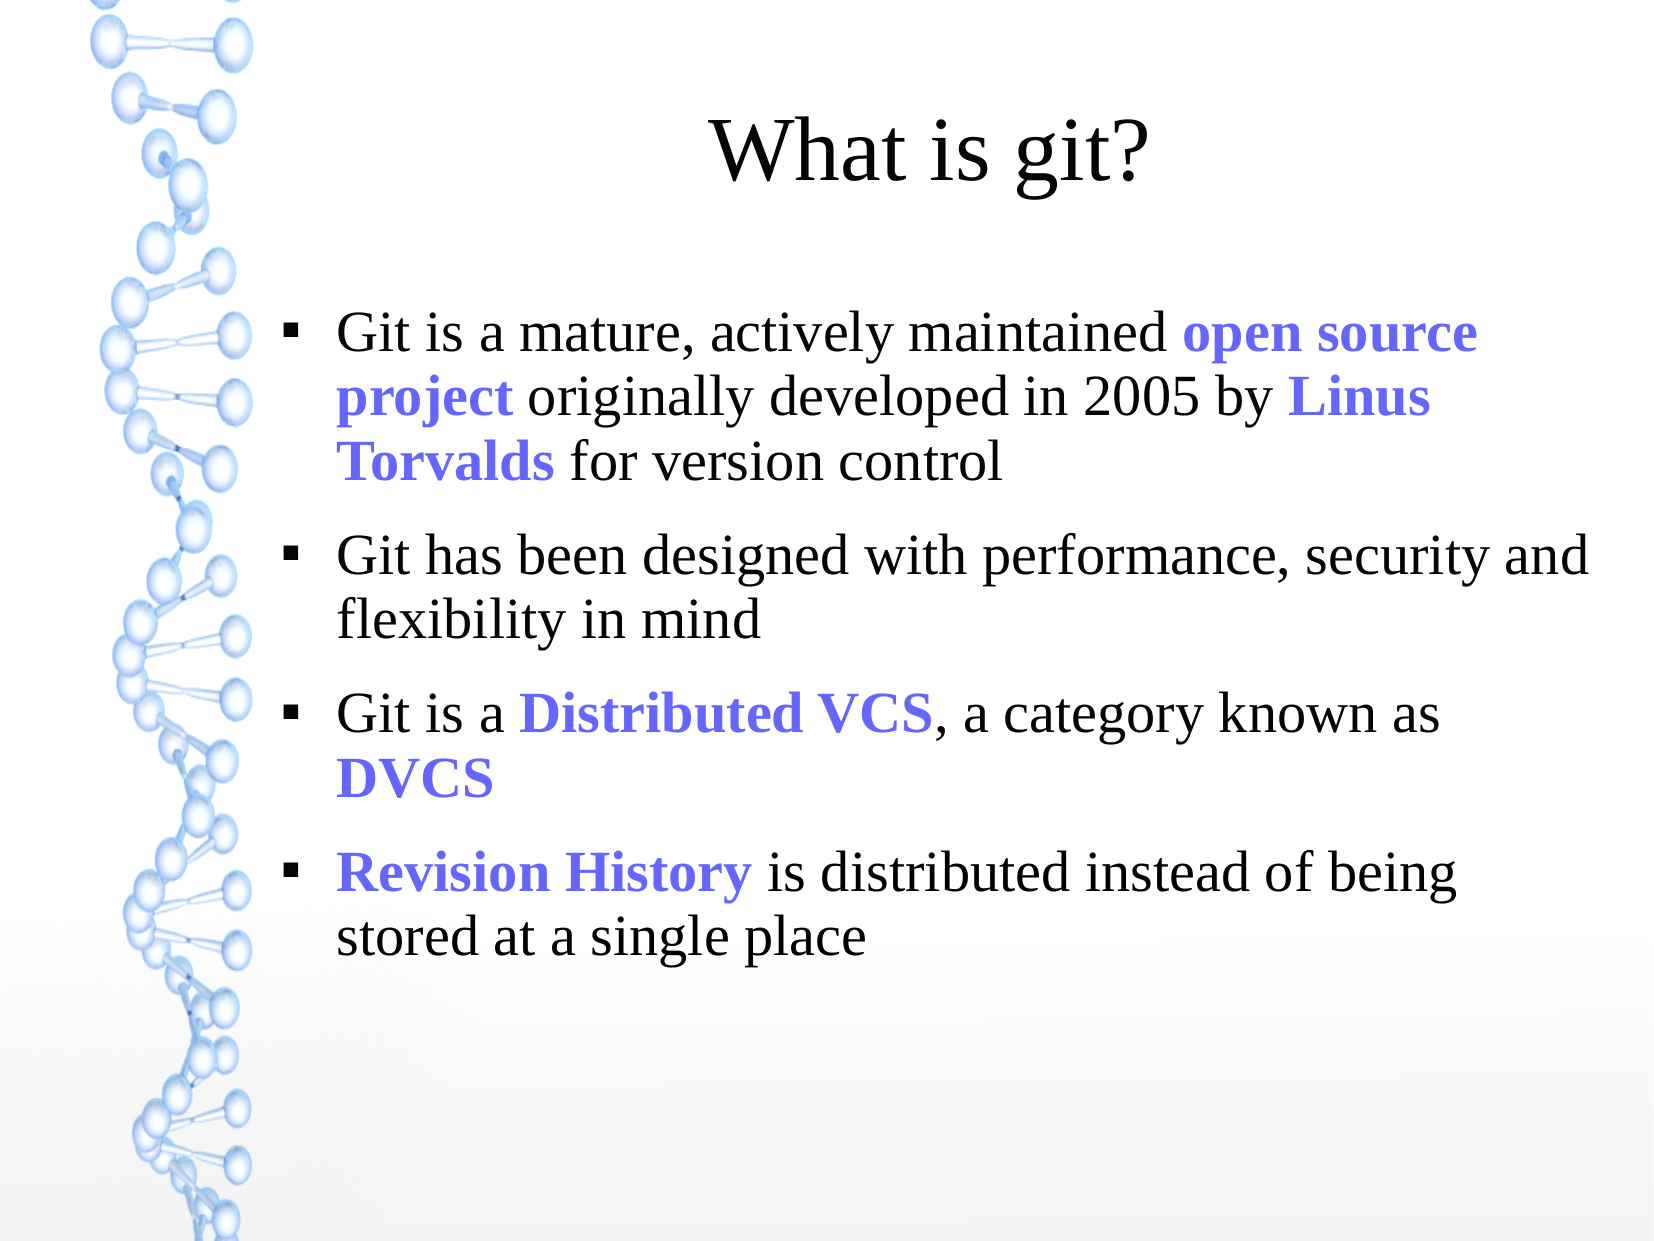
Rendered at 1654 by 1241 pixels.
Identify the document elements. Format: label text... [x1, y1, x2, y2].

list Git is a mature, actively maintained open source project originally developed in 2005 by Linus Torvalds for version control Git has been designed with performance, security and flexibility in mind Git is a Distributed VCS, a category known as DVCS Revision History is distributed instead of being stored at a single place [265, 299, 1595, 1019]
picture [0, 0, 1654, 1241]
title What is git? [265, 47, 1595, 252]
